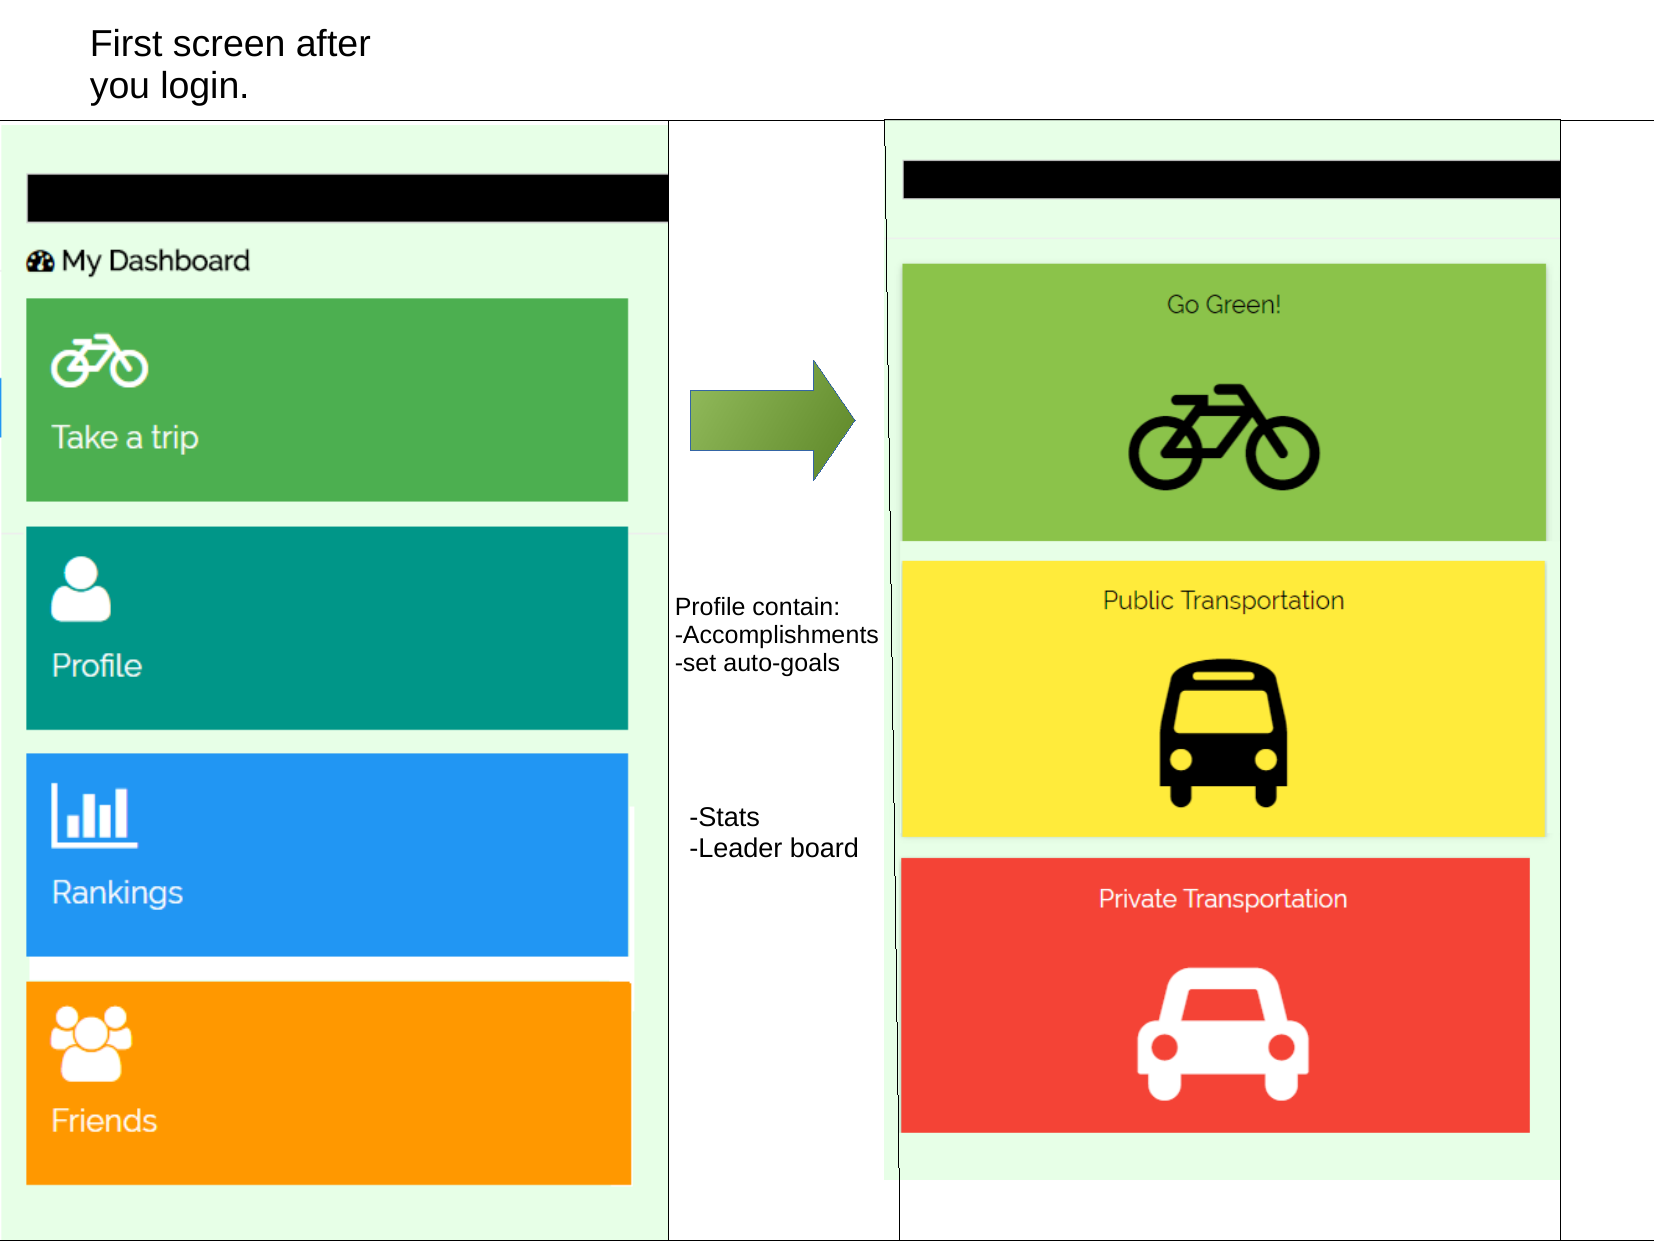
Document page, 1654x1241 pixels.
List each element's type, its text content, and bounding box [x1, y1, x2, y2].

picture [0, 125, 668, 1240]
text_box -Stats -Leader board [674, 795, 885, 1062]
text_box Profile contain: -Accomplishments -set auto-goals [660, 585, 916, 740]
picture [884, 119, 1561, 1181]
text_box First screen after you login. [75, 15, 421, 114]
text_box [690, 360, 856, 481]
